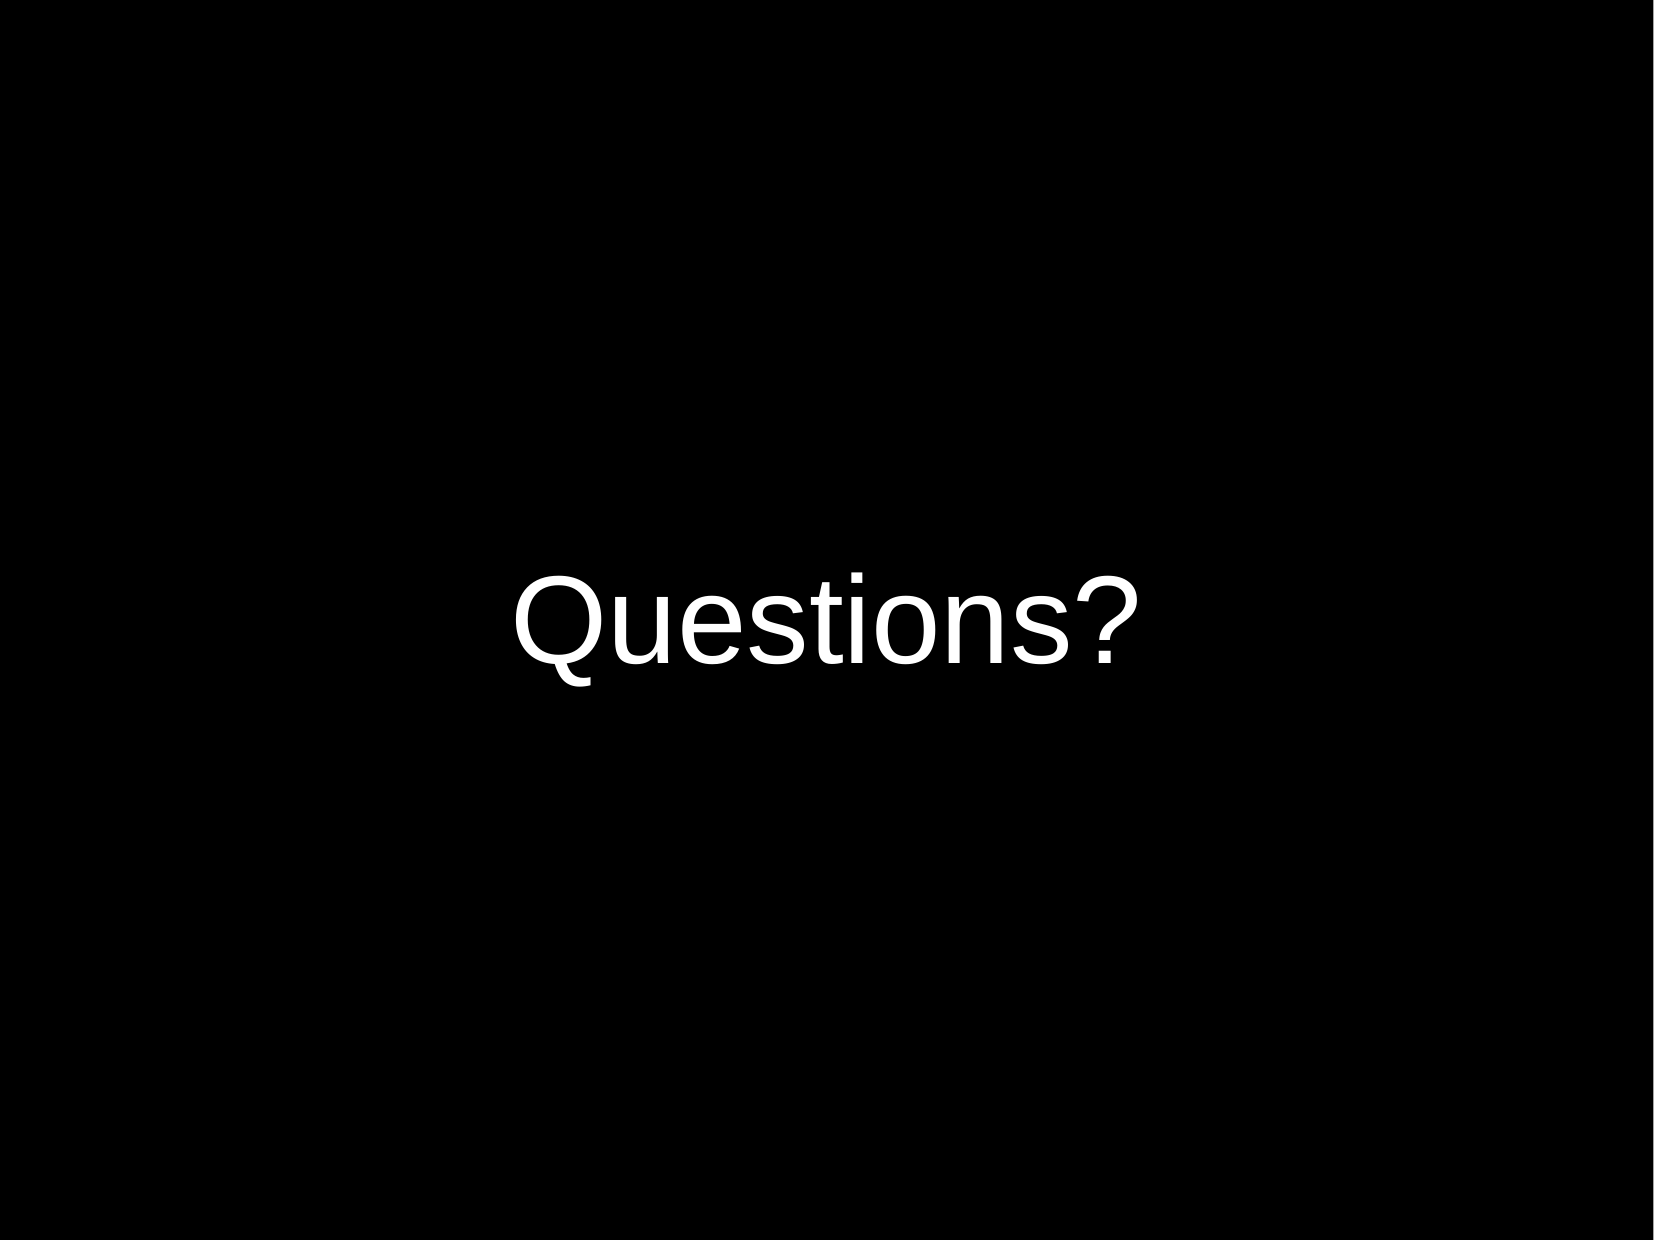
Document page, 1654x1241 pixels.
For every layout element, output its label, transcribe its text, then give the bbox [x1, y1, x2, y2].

subtitle Questions? [0, 0, 1654, 1241]
